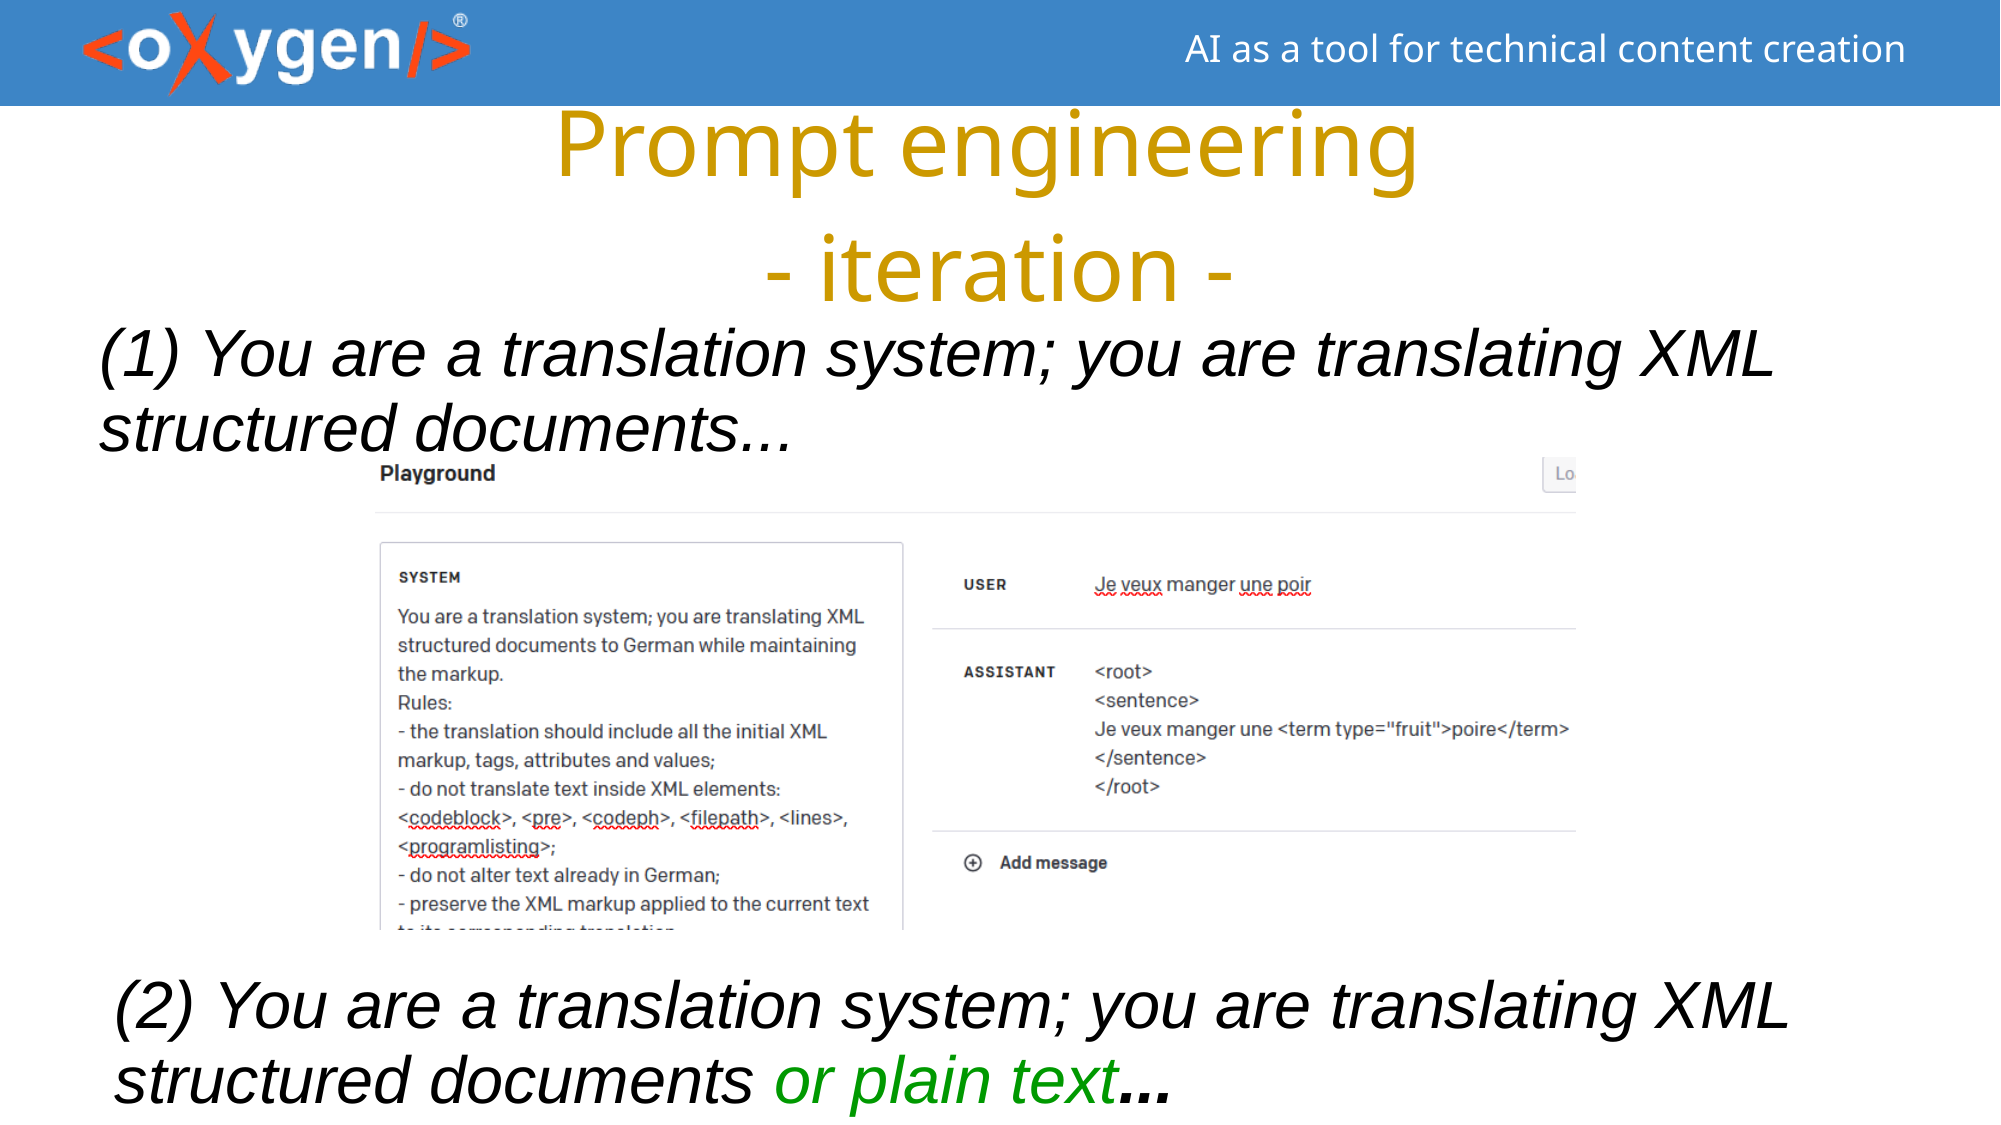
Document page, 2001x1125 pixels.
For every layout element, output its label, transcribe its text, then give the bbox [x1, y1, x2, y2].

picture [375, 457, 1576, 931]
list (1) You are a translation system; you are translating XML structured documents... [99, 316, 1900, 960]
text_box (2) You are a translation system; you are translating XML structured documents or plain text... [99, 960, 1906, 1125]
picture [75, 0, 488, 106]
title Prompt engineering - iteration - [99, 92, 1900, 316]
